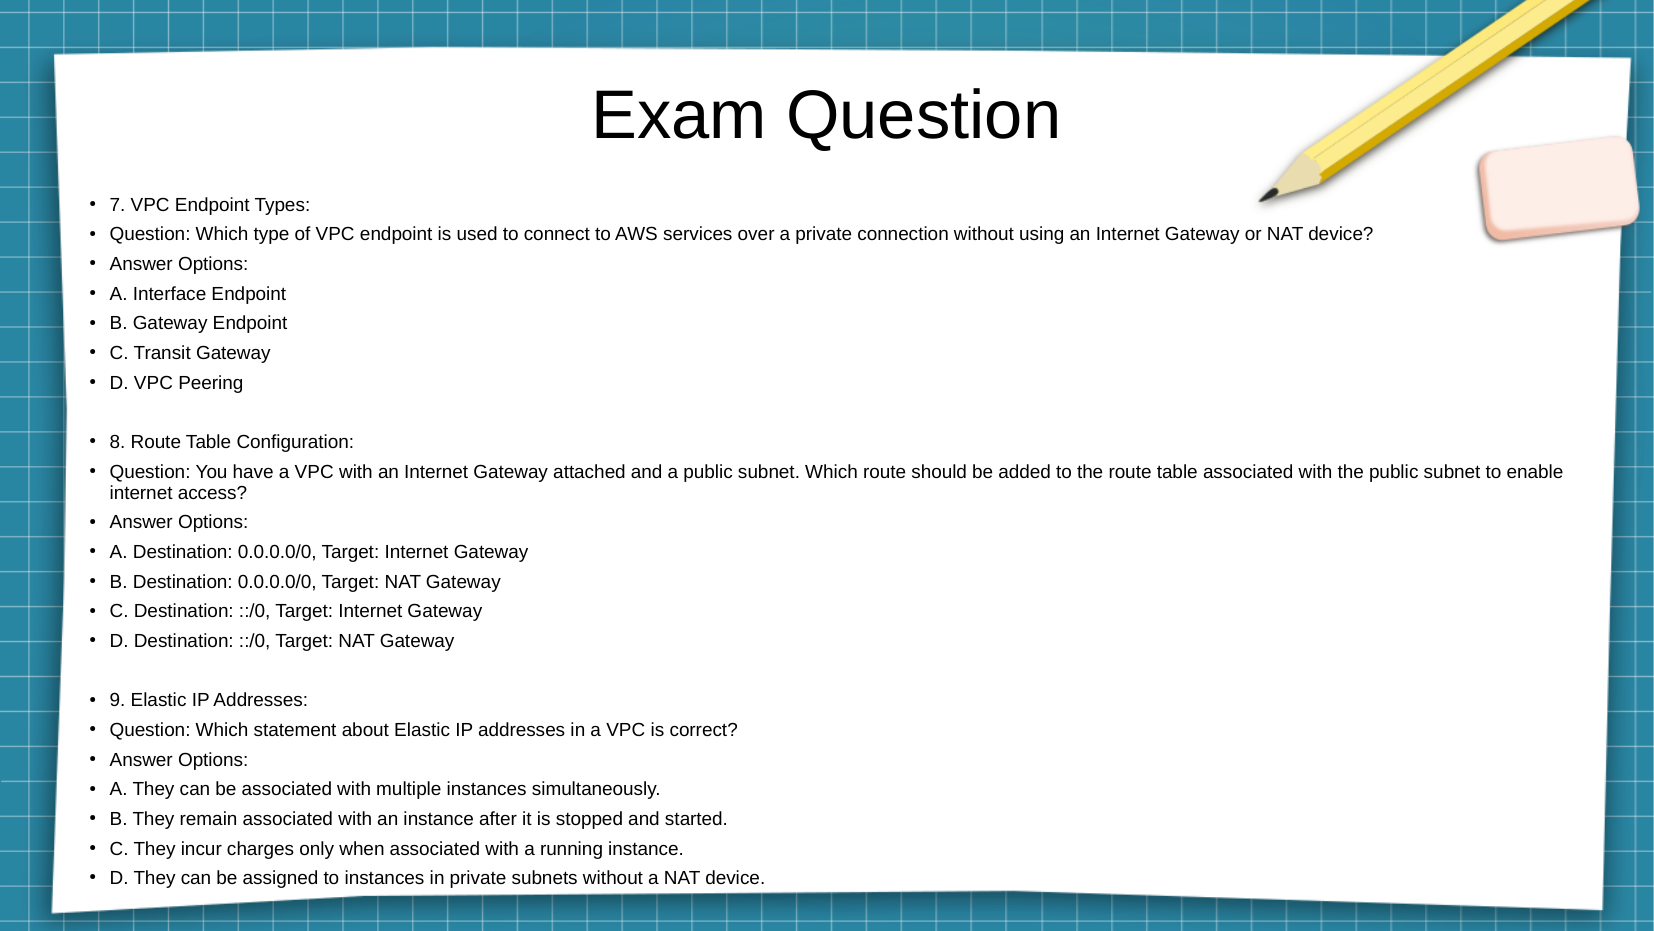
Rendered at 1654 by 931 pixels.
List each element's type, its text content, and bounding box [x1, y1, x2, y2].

picture [0, 0, 1654, 931]
title Exam Question [82, 37, 1571, 193]
list 7. VPC Endpoint Types: Question: Which type of VPC endpoint is used to connect to AWS services over a private connection without using an Internet Gateway or NAT device? Answer Options: A. Interface Endpoint B. Gateway Endpoint C. Transit Gateway D. VPC Peering 8. Route Table Configuration: Question: You have a VPC with an Internet Gateway attached and a public subnet. Which route should be added to the route table associated with the public subnet to enable internet access? Answer Options: A. Destination: 0.0.0.0/0, Target: Internet Gateway B. Destination: 0.0.0.0/0, Target: NAT Gateway C. Destination: ::/0, Target: Internet Gateway D. Destination: ::/0, Target: NAT Gateway 9. Elastic IP Addresses: Question: Which statement about Elastic IP addresses in a VPC is correct? Answer Options: A. They can be associated with multiple instances simultaneously. B. They remain associated with an instance after it is stopped and started. C. They incur charges only when associated with a running instance. D. They can be assigned to instances in private subnets without a NAT device. [82, 193, 1571, 901]
